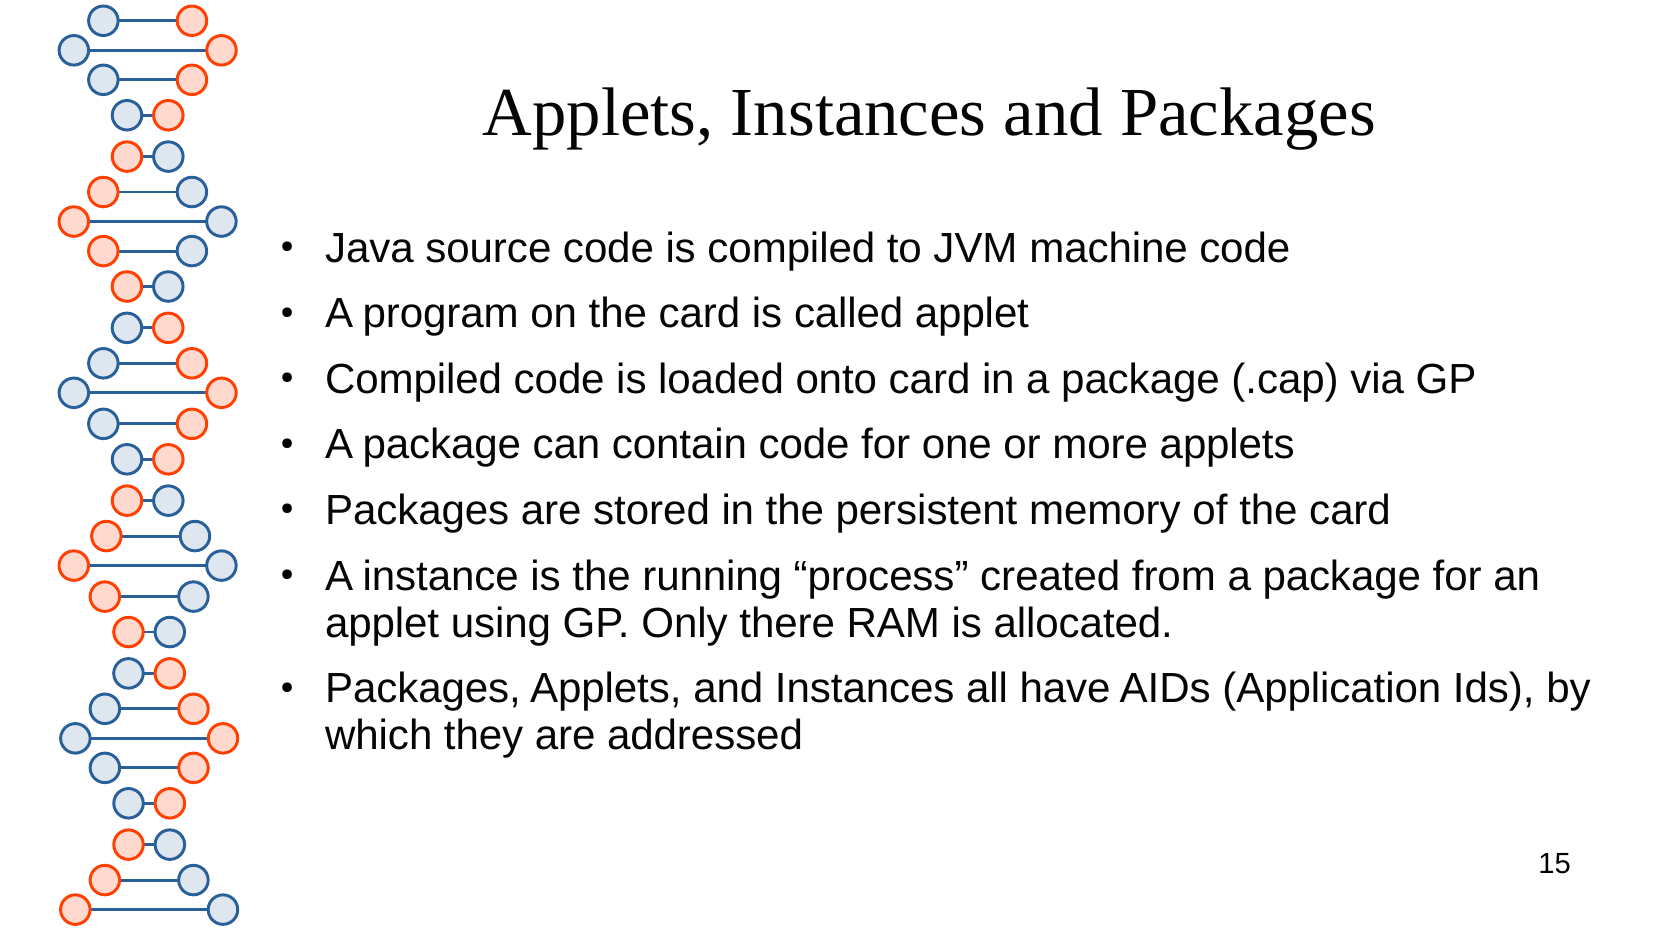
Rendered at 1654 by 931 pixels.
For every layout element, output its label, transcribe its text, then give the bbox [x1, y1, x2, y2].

list Java source code is compiled to JVM machine code A program on the card is called applet Compiled code is loaded onto card in a package (.cap) via GP A package can contain code for one or more applets Packages are stored in the persistent memory of the card A instance is the running “process” created from a package for an applet using GP. Only there RAM is allocated. Packages, Applets, and Instances all have AIDs (Application Ids), by which they are addressed [265, 224, 1613, 764]
title Applets, Instances and Packages [265, 35, 1595, 189]
